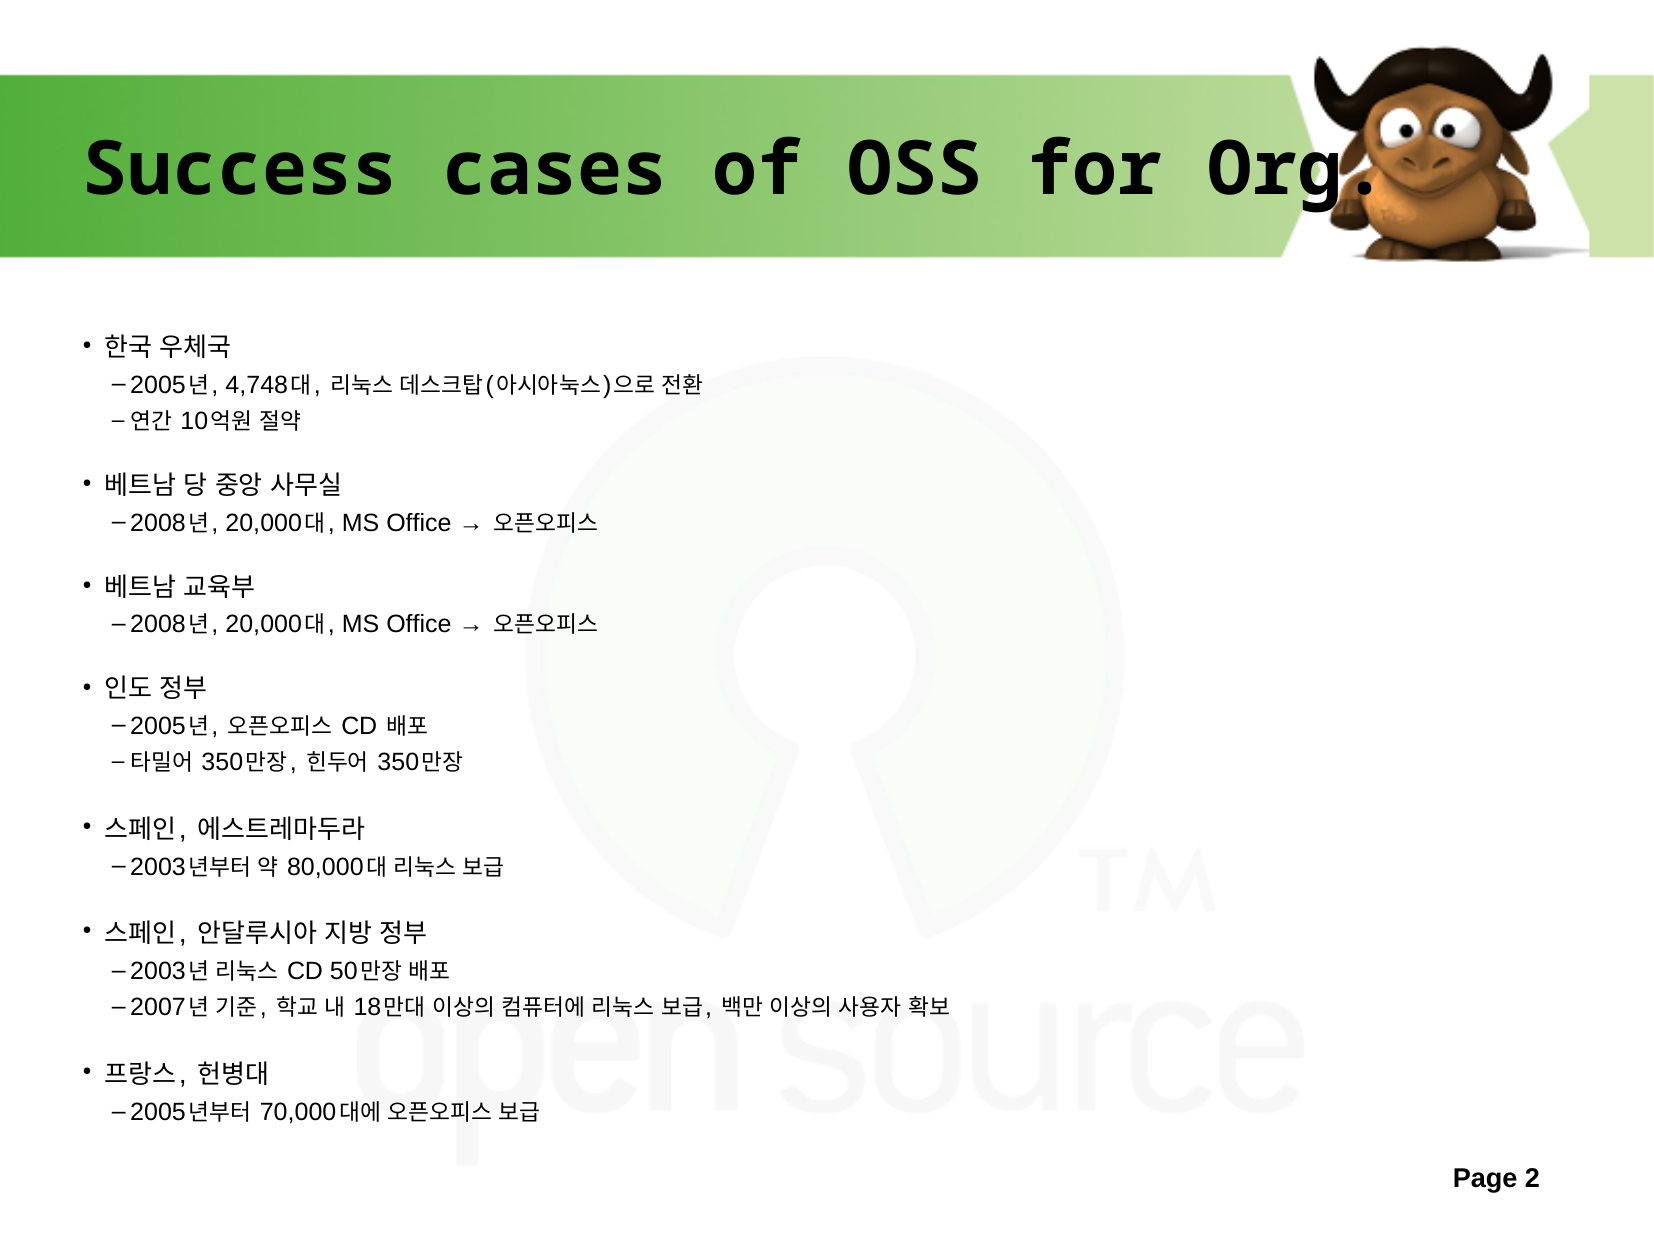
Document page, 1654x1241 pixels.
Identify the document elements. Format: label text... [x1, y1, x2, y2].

list 한국 우체국 2005년, 4,748대, 리눅스 데스크탑(아시아눅스)으로 전환 연간 10억원 절약 베트남 당 중앙 사무실 2008년, 20,000대, MS Office → 오픈오피스 베트남 교육부 2008년, 20,000대, MS Office → 오픈오피스 인도 정부 2005년, 오픈오피스 CD 배포 타밀어 350만장, 힌두어 350만장 스페인, 에스트레마두라 2003년부터 약 80,000대 리눅스 보급 스페인, 안달루시아 지방 정부 2003년 리눅스 CD 50만장 배포 2007년 기준, 학교 내 18만대 이상의 컴퓨터에 리눅스 보급, 백만 이상의 사용자 확보 프랑스, 헌병대 2005년부터 70,000대에 오픈오피스 보급 [82, 330, 1571, 1134]
picture [0, 0, 1654, 1241]
title Success cases of OSS for Org. [82, 61, 1571, 269]
